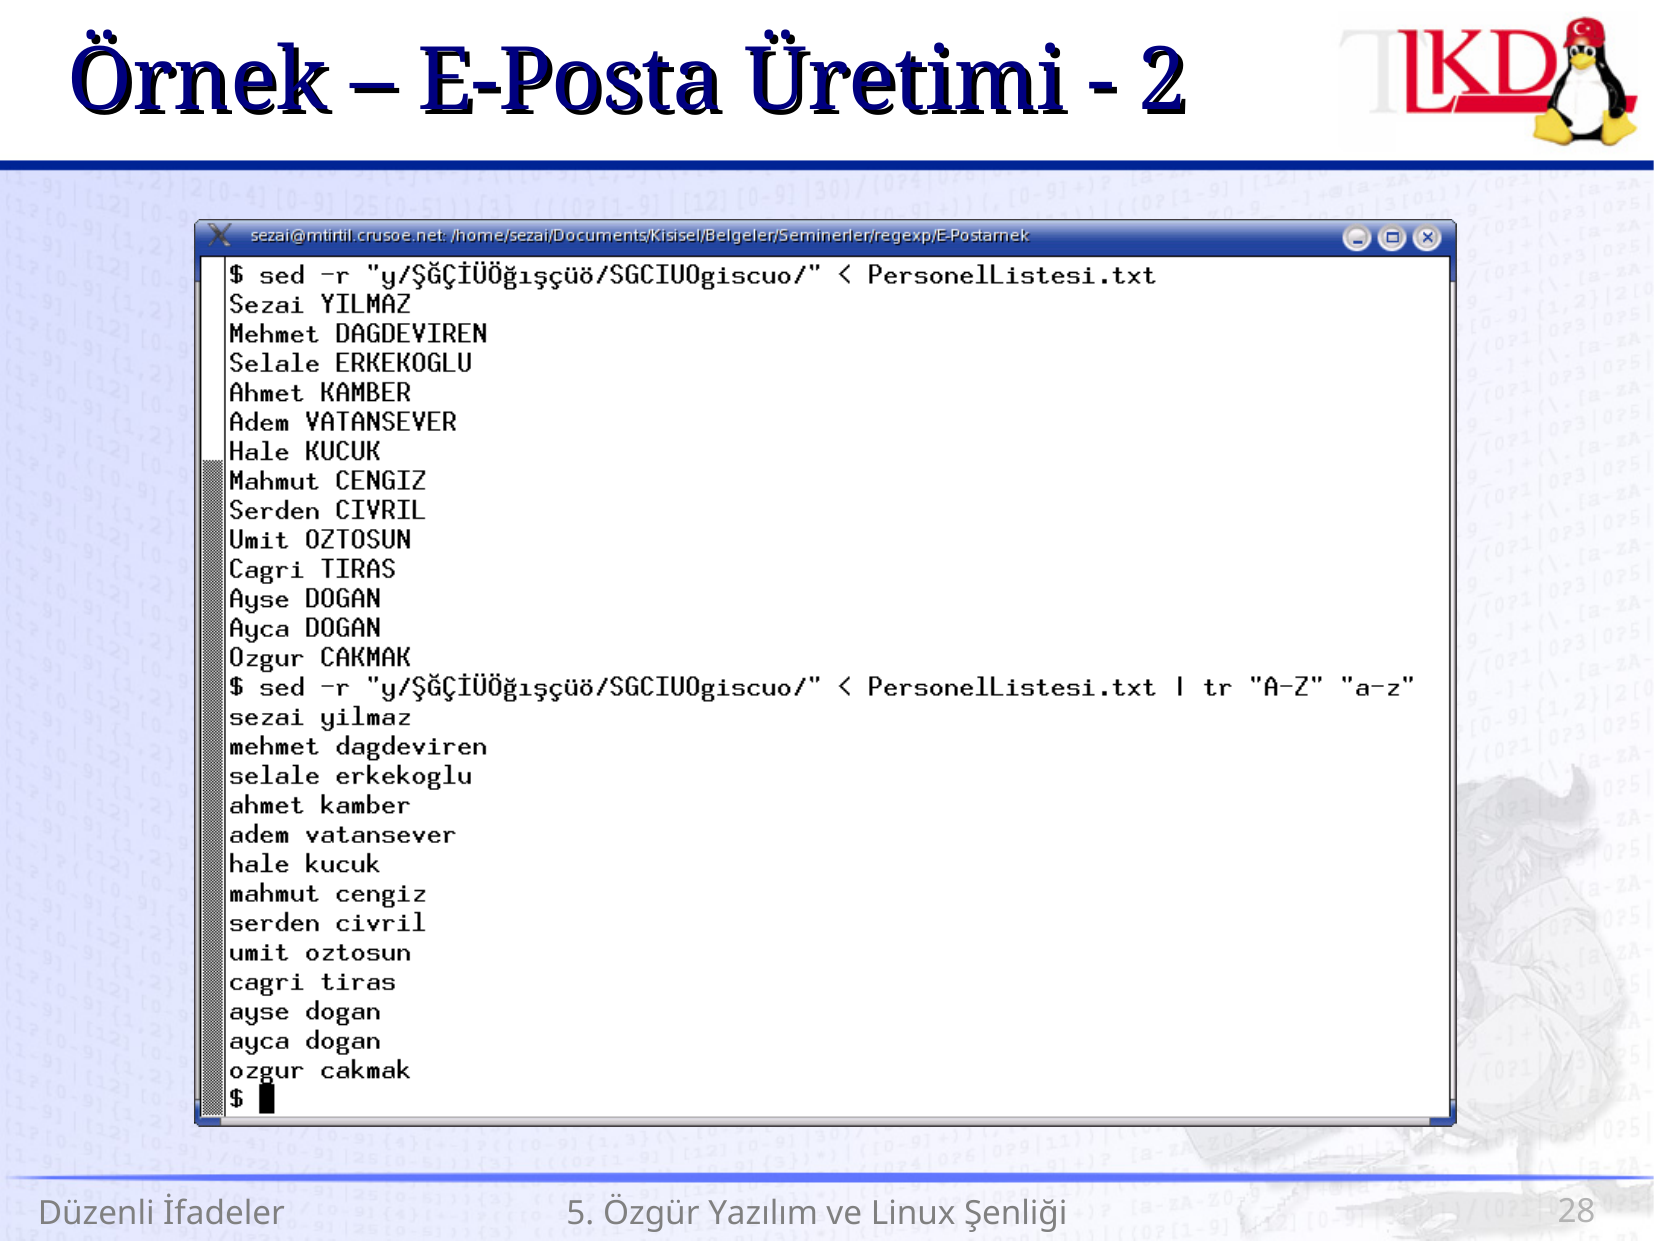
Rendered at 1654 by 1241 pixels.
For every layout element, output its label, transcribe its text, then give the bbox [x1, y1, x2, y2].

title Örnek – E-Posta Üretimi - 2 [67, 13, 1399, 138]
picture [0, 0, 1654, 1241]
